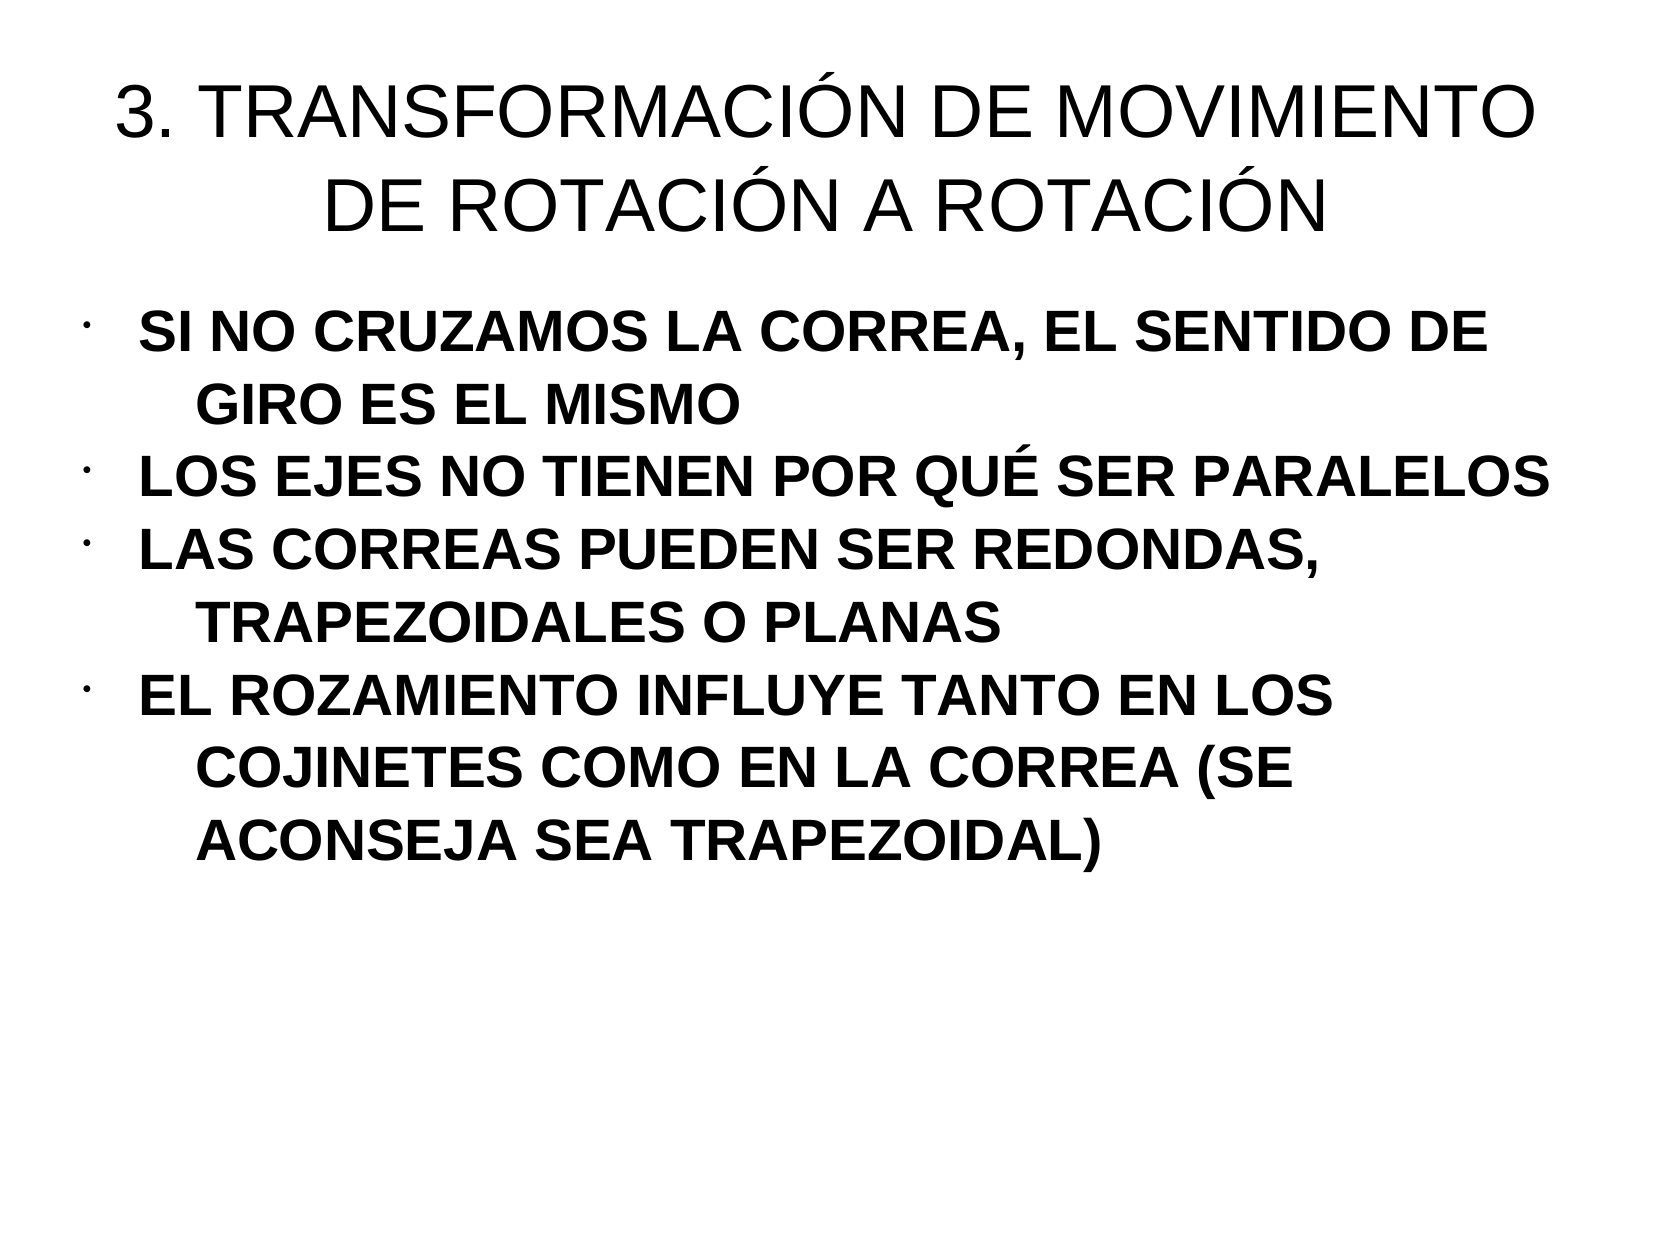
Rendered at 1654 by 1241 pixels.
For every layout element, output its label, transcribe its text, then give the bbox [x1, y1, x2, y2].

subtitle SI NO CRUZAMOS LA CORREA, EL SENTIDO DE GIRO ES EL MISMO LOS EJES NO TIENEN POR QUÉ SER PARALELOS LAS CORREAS PUEDEN SER REDONDAS, TRAPEZOIDALES O PLANAS EL ROZAMIENTO INFLUYE TANTO EN LOS COJINETES COMO EN LA CORREA (SE ACONSEJA SEA TRAPEZOIDAL) [82, 248, 1571, 1164]
title 3. TRANSFORMACIÓN DE MOVIMIENTO DE ROTACIÓN A ROTACIÓN [82, 38, 1571, 248]
